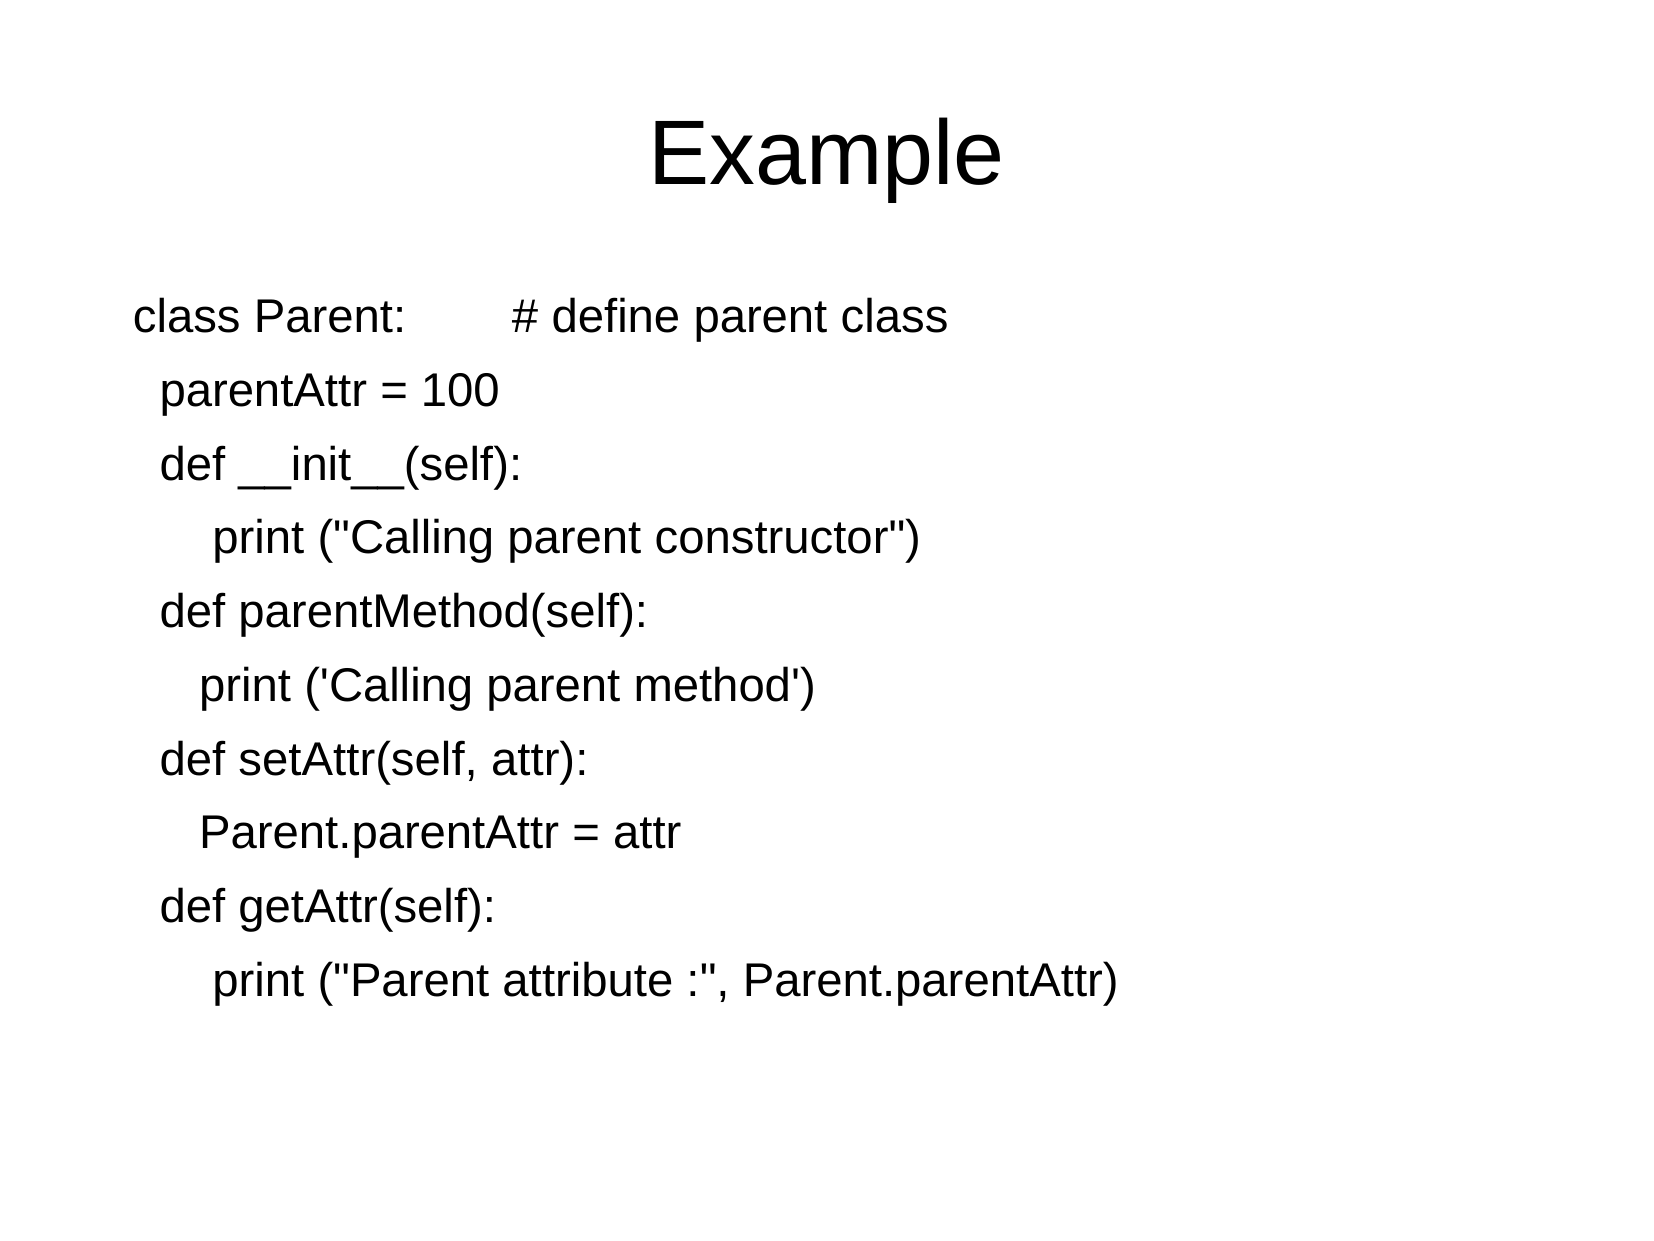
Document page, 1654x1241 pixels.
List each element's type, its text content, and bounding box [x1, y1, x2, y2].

list class Parent: # define parent class parentAttr = 100 def __init__(self): print ("Calling parent constructor") def parentMethod(self): print ('Calling parent method') def setAttr(self, attr): Parent.parentAttr = attr def getAttr(self): print ("Parent attribute :", Parent.parentAttr) [82, 290, 1571, 1010]
title Example [82, 49, 1571, 257]
